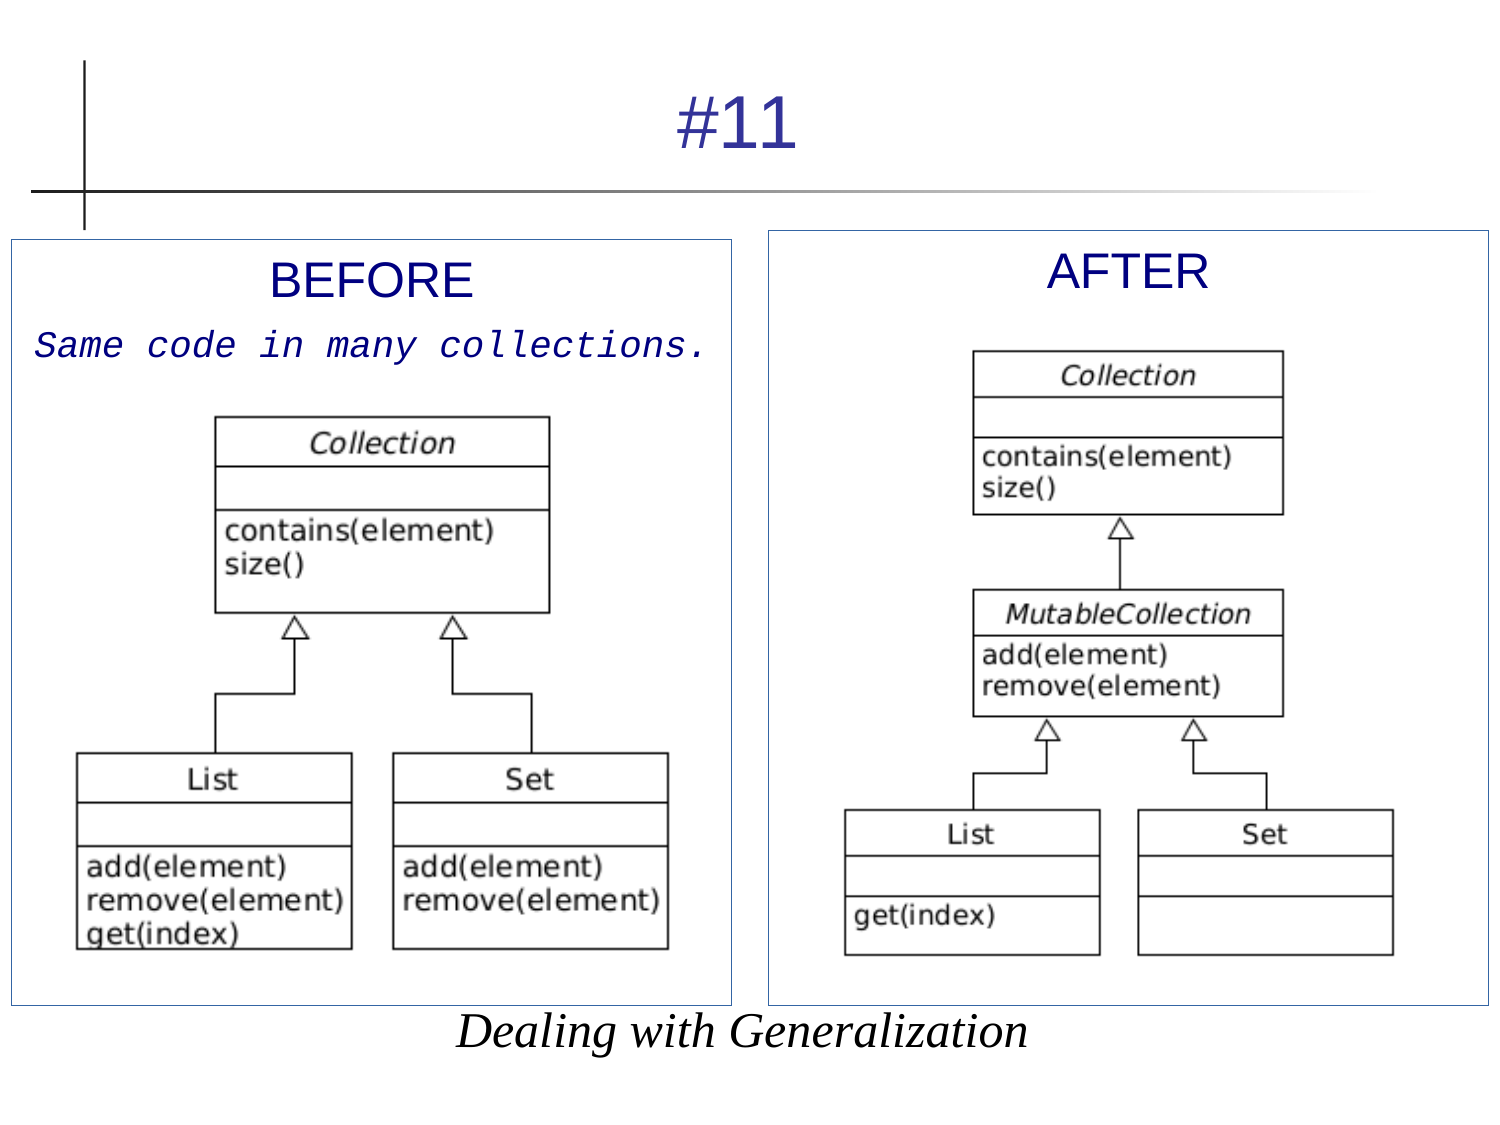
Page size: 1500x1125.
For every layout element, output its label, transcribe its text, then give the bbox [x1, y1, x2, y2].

list BEFORE Same code in many collections. [11, 239, 732, 1006]
title #11 [50, 37, 1450, 201]
picture [37, 377, 709, 991]
picture [808, 314, 1431, 993]
text_box Dealing with Generalization [45, 990, 1441, 1115]
list AFTER [768, 230, 1489, 1006]
